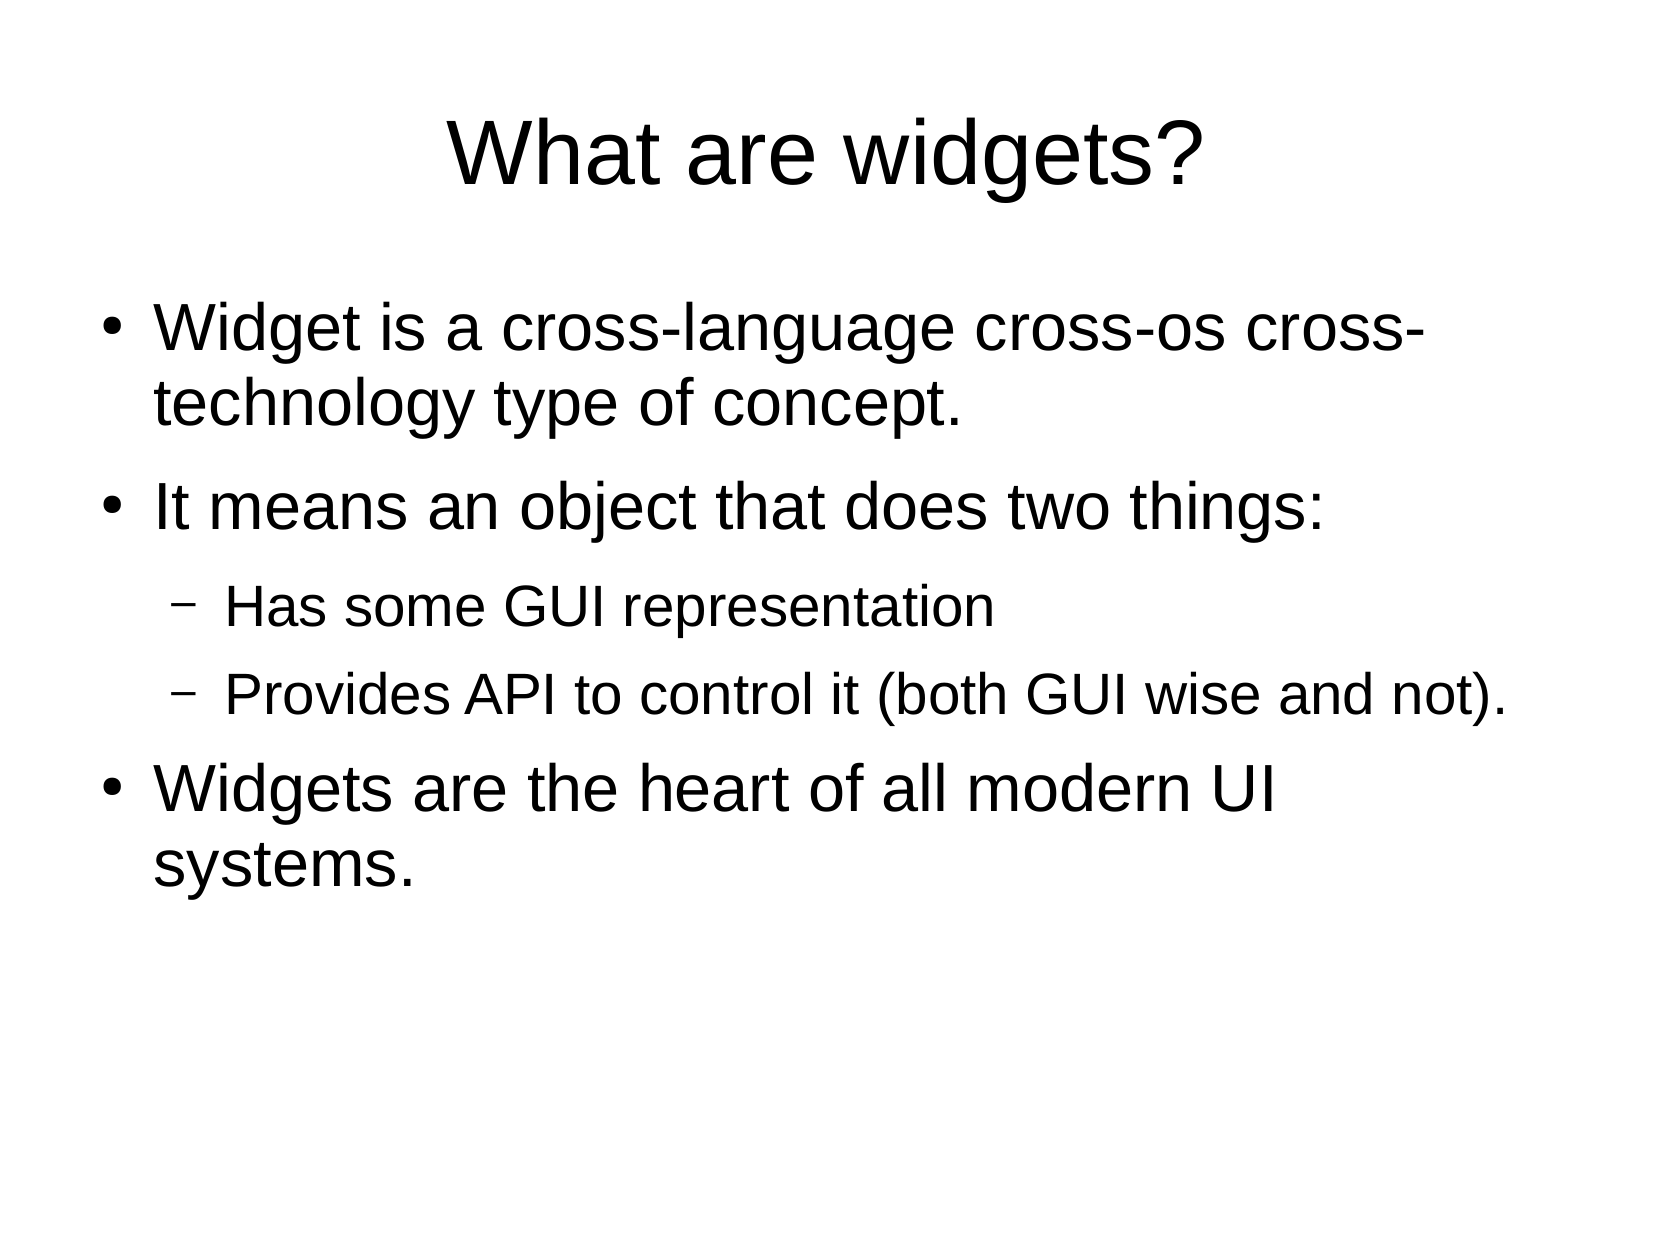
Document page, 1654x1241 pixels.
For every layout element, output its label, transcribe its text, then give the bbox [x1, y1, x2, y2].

list Widget is a cross-language cross-os cross-technology type of concept. It means an object that does two things: Has some GUI representation Provides API to control it (both GUI wise and not). Widgets are the heart of all modern UI systems. [82, 290, 1538, 1010]
title What are widgets? [82, 49, 1571, 257]
